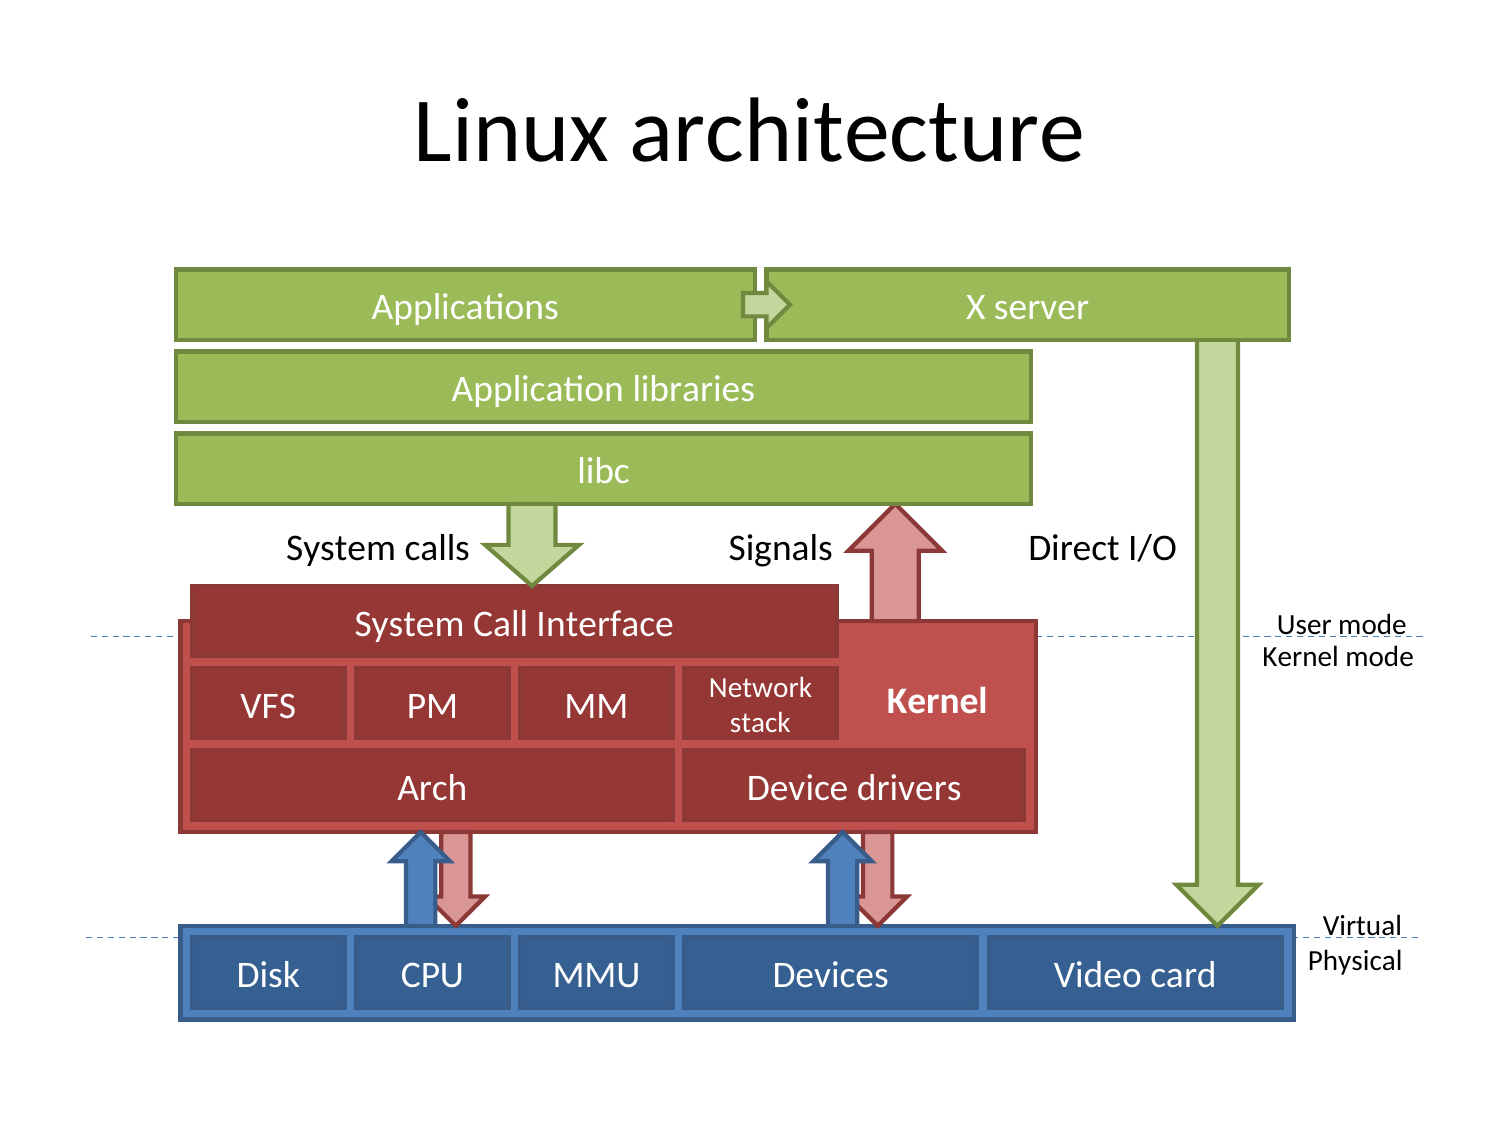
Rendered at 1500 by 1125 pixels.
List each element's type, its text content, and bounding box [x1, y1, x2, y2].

text_box Physical [1293, 933, 1418, 985]
text_box Signals [713, 515, 848, 577]
text_box Kernel [872, 667, 1003, 729]
text_box Direct I/O [1013, 515, 1192, 577]
text_box CPU [356, 937, 509, 1008]
text_box Video card [988, 937, 1282, 1008]
text_box [742, 281, 790, 329]
text_box libc [175, 433, 1032, 504]
text_box VFS [192, 667, 345, 739]
text_box Virtual [1308, 898, 1418, 933]
text_box Disk [192, 937, 345, 1008]
text_box System Call Interface [192, 585, 837, 657]
text_box User mode [1262, 597, 1422, 629]
text_box MMU [520, 937, 673, 1008]
text_box X server [766, 269, 1290, 340]
text_box Application libraries [175, 351, 1032, 422]
text_box [180, 339, 1294, 1020]
text_box MM [520, 667, 673, 739]
title Linux architecture [75, 45, 1426, 233]
text_box [485, 503, 579, 586]
text_box PM [356, 667, 509, 739]
text_box Devices [684, 937, 978, 1008]
text_box Kernel mode [1247, 629, 1429, 680]
text_box Network stack [684, 667, 837, 739]
text_box System calls [271, 515, 485, 577]
text_box Applications [175, 269, 755, 340]
text_box Device drivers [684, 749, 1025, 821]
text_box Arch [192, 749, 673, 821]
